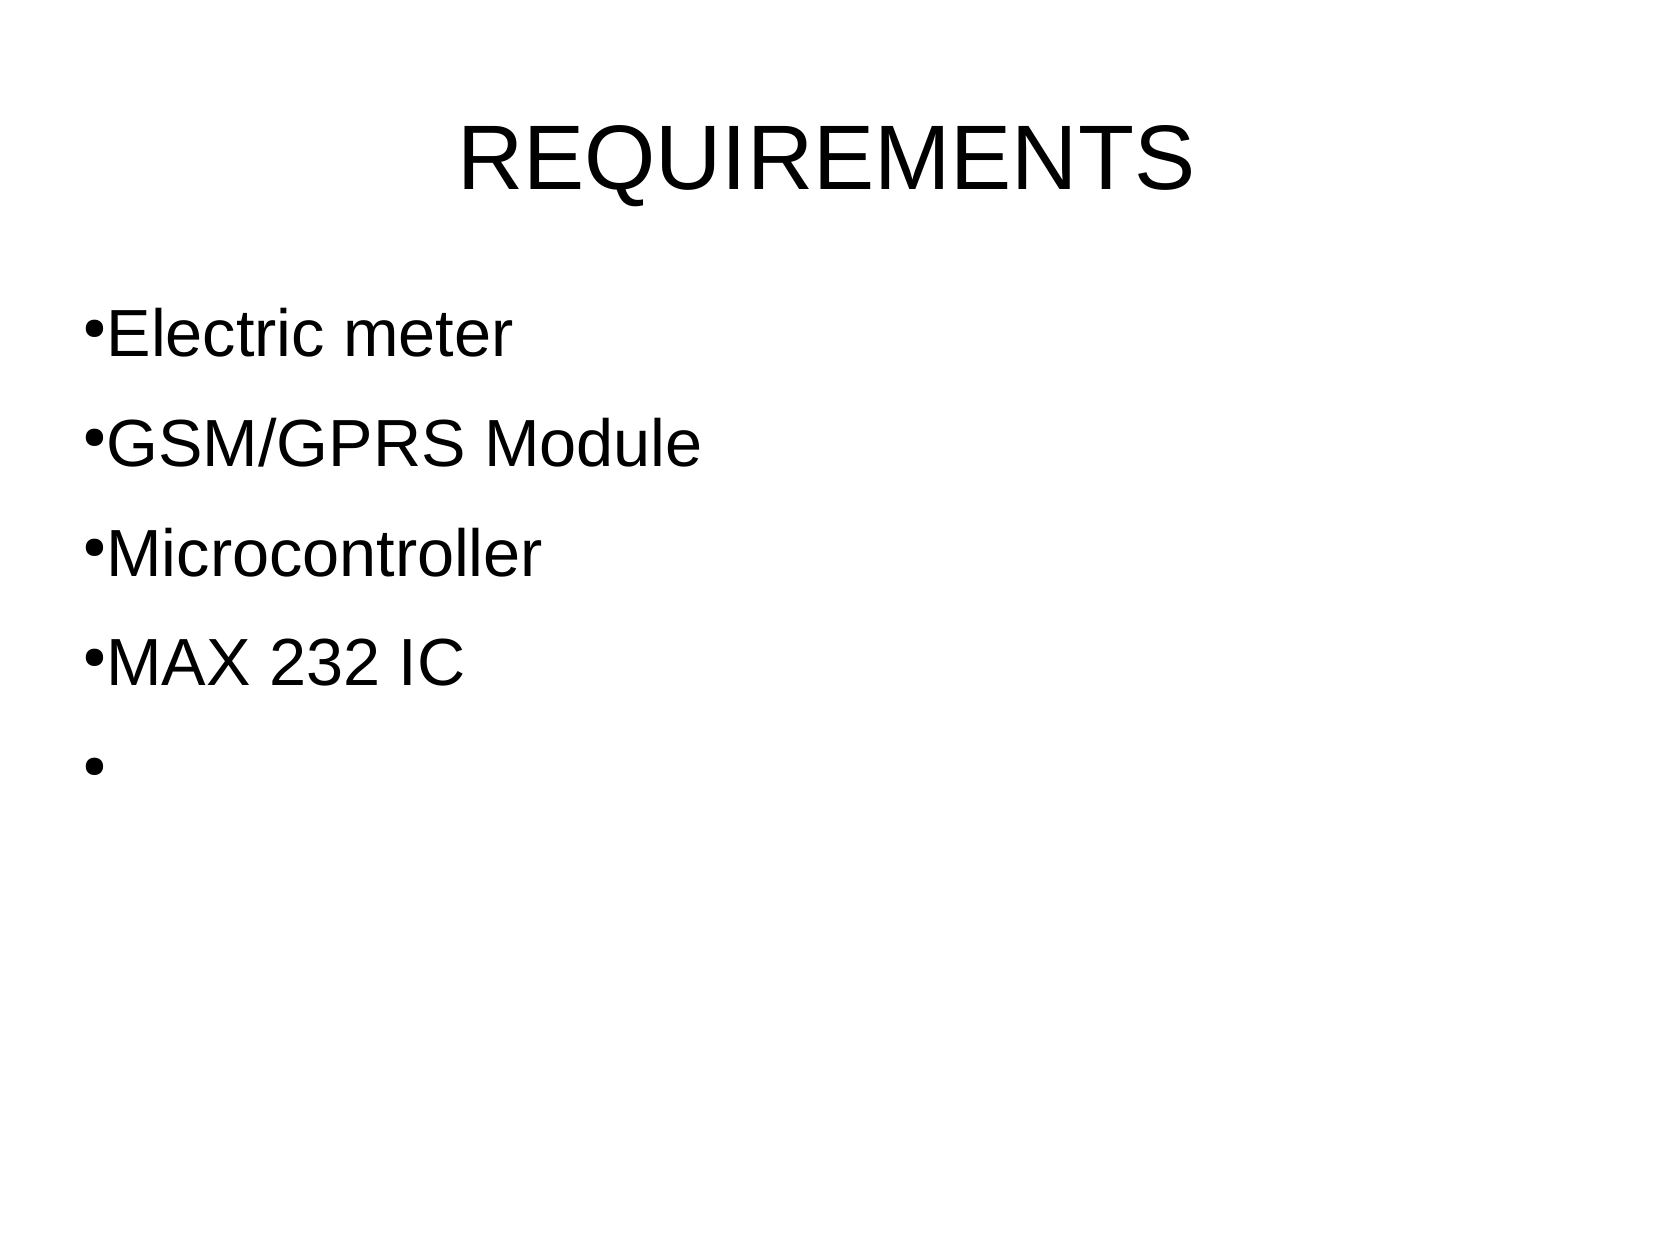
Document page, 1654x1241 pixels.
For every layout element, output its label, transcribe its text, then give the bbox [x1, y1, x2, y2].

title REQUIREMENTS [82, 49, 1571, 257]
list Electric meter GSM/GPRS Module Microcontroller MAX 232 IC [82, 290, 1571, 1010]
